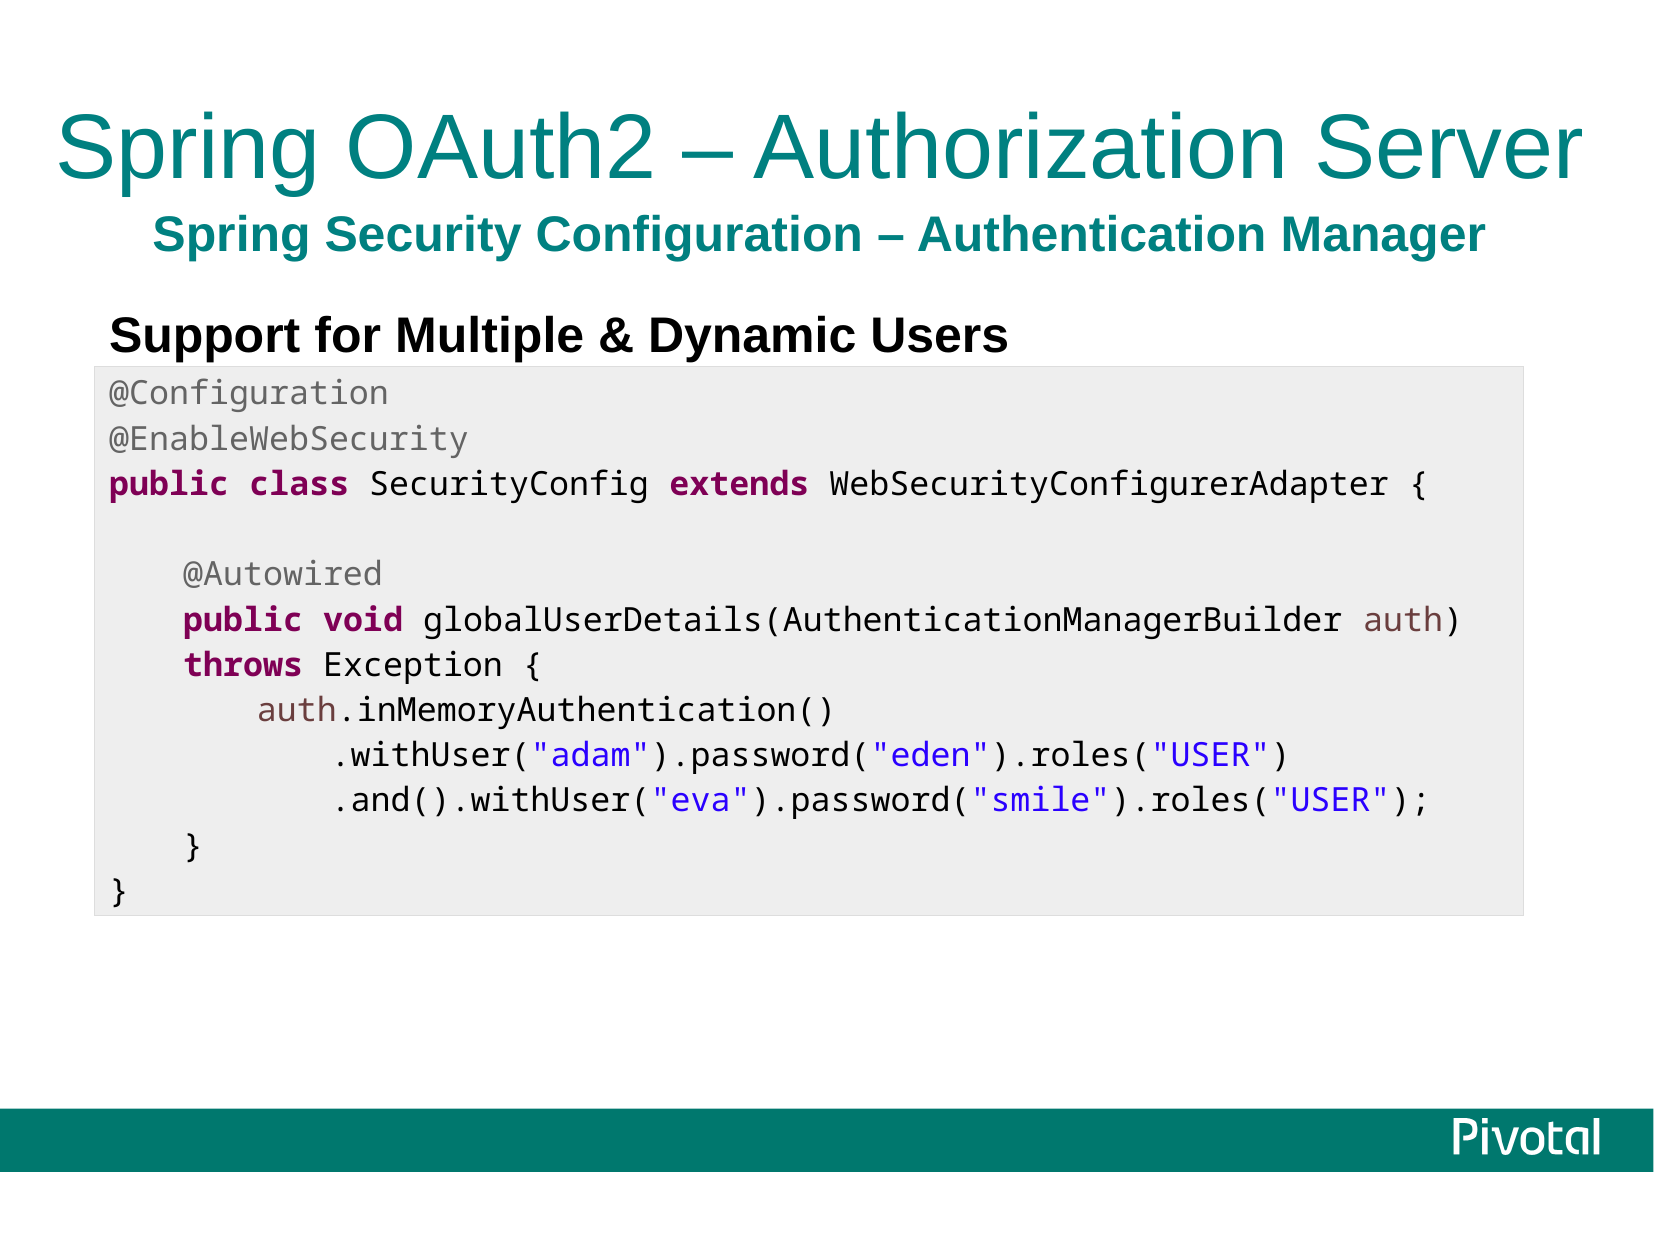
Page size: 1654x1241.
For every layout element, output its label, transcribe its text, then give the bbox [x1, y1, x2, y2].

text_box Support for Multiple & Dynamic Users [94, 300, 1211, 373]
title Spring OAuth2 – Authorization Server [29, 43, 1613, 198]
text_box Spring Security Configuration – Authentication Manager [0, 198, 1654, 274]
picture [1452, 1115, 1601, 1158]
text_box @Configuration @EnableWebSecurity public class SecurityConfig extends WebSecurityConfigurerAdapter { @Autowired public void globalUserDetails(AuthenticationManagerBuilder auth) throws Exception { auth.inMemoryAuthentication() .withUser("adam").password("eden").roles("USER") .and().withUser("eva").password("smile").roles("USER"); } } [94, 366, 1524, 916]
